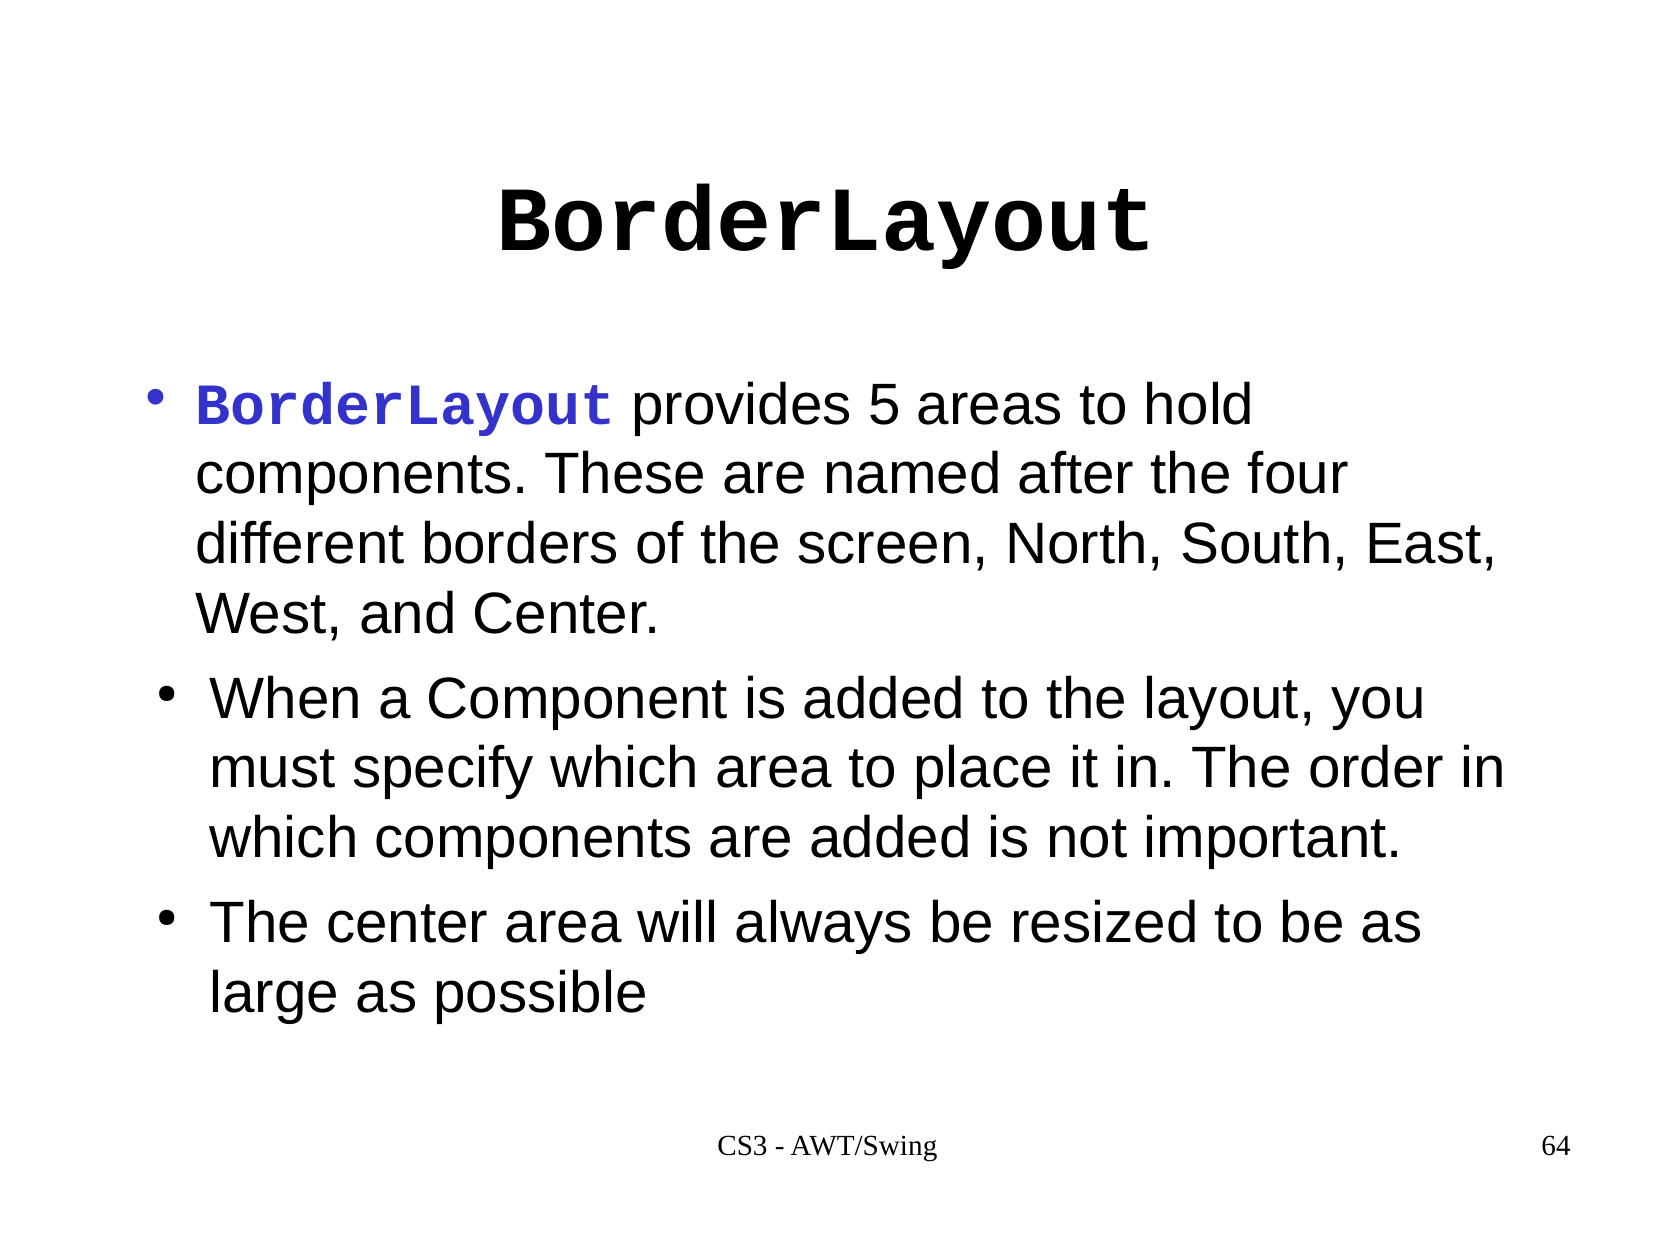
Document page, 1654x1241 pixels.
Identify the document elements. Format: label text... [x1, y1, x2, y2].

list BorderLayout provides 5 areas to hold components. These are named after the four different borders of the screen, North, South, East, West, and Center. When a Component is added to the layout, you must specify which area to place it in. The order in which components are added is not important. The center area will always be resized to be as large as possible [124, 358, 1530, 1103]
title BorderLayout [124, 110, 1530, 317]
